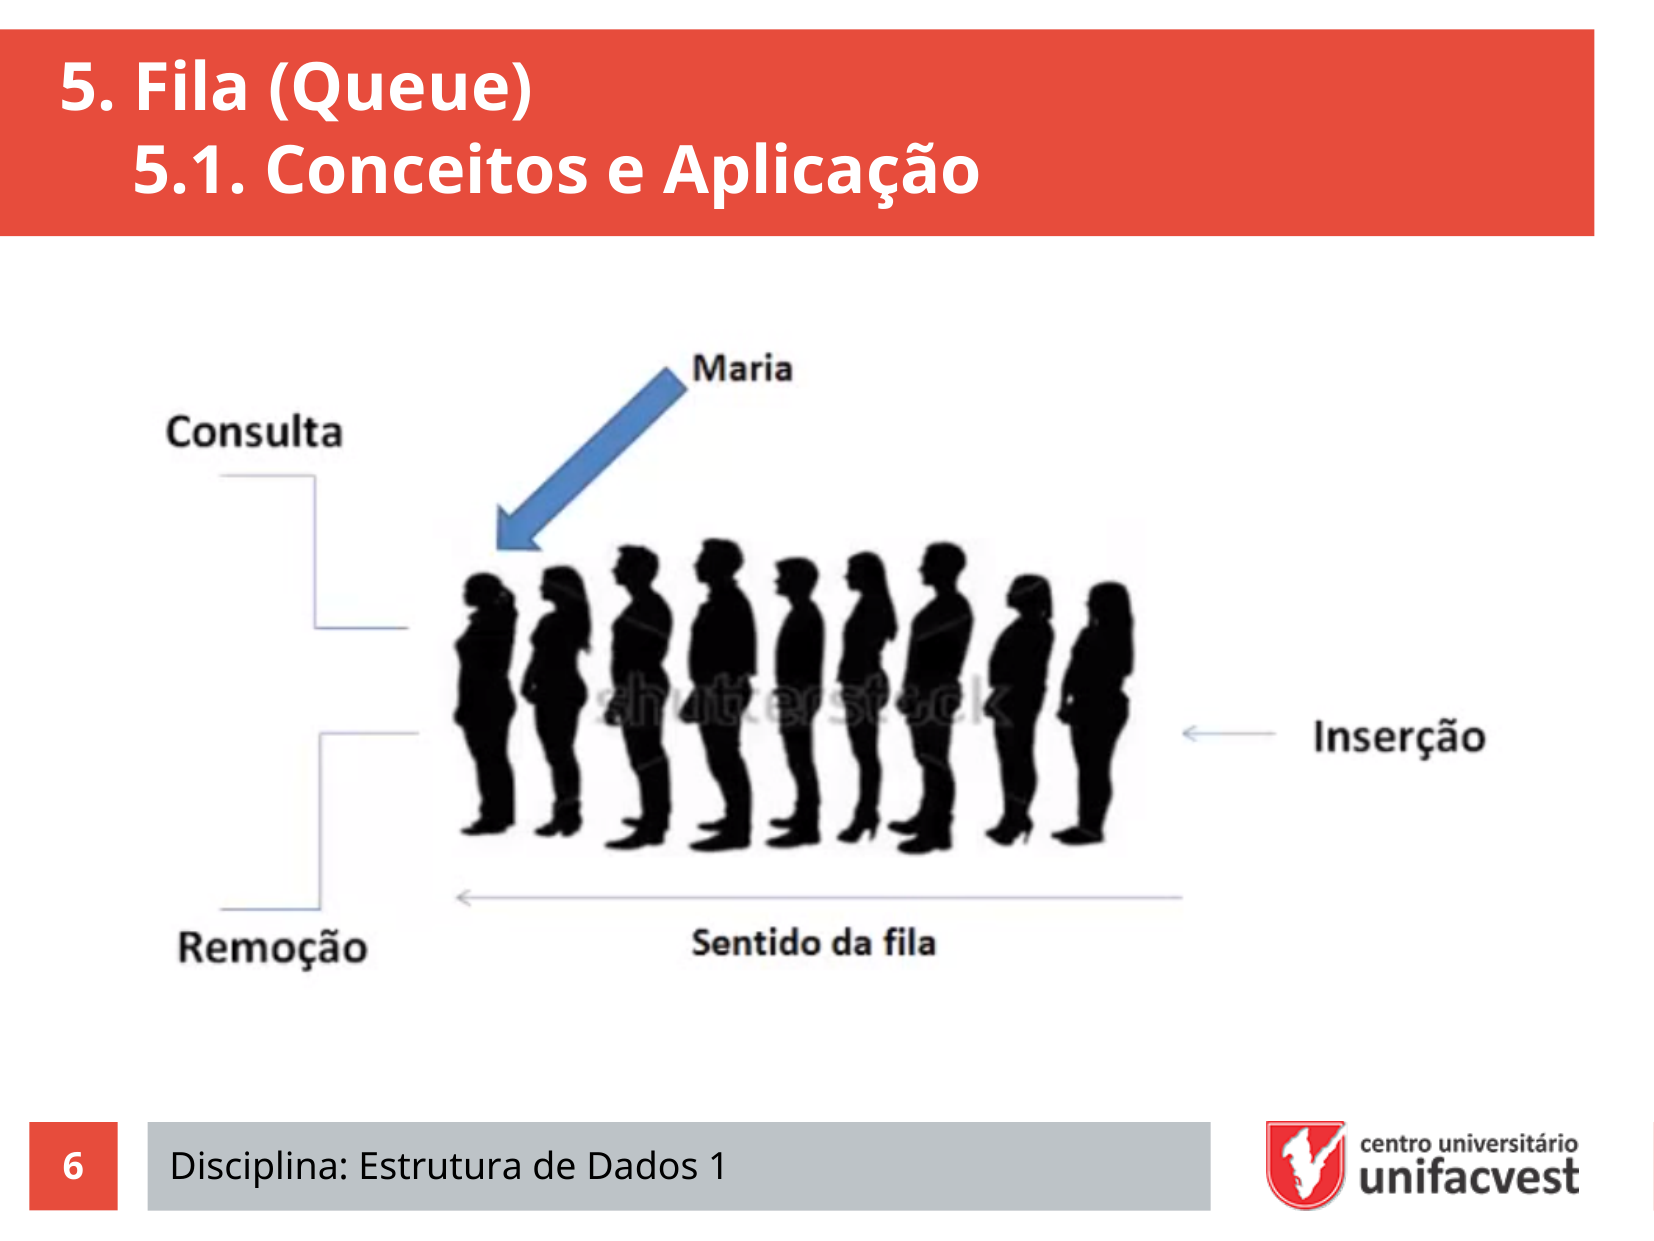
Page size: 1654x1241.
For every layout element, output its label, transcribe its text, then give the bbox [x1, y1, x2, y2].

picture [1266, 1121, 1579, 1211]
picture [139, 318, 1512, 991]
text_box [1238, 1120, 1654, 1212]
title 5. Fila (Queue) 5.1. Conceitos e Aplicação [59, 59, 1595, 207]
text_box Disciplina: Estrutura de Dados 1 [154, 1132, 1205, 1196]
